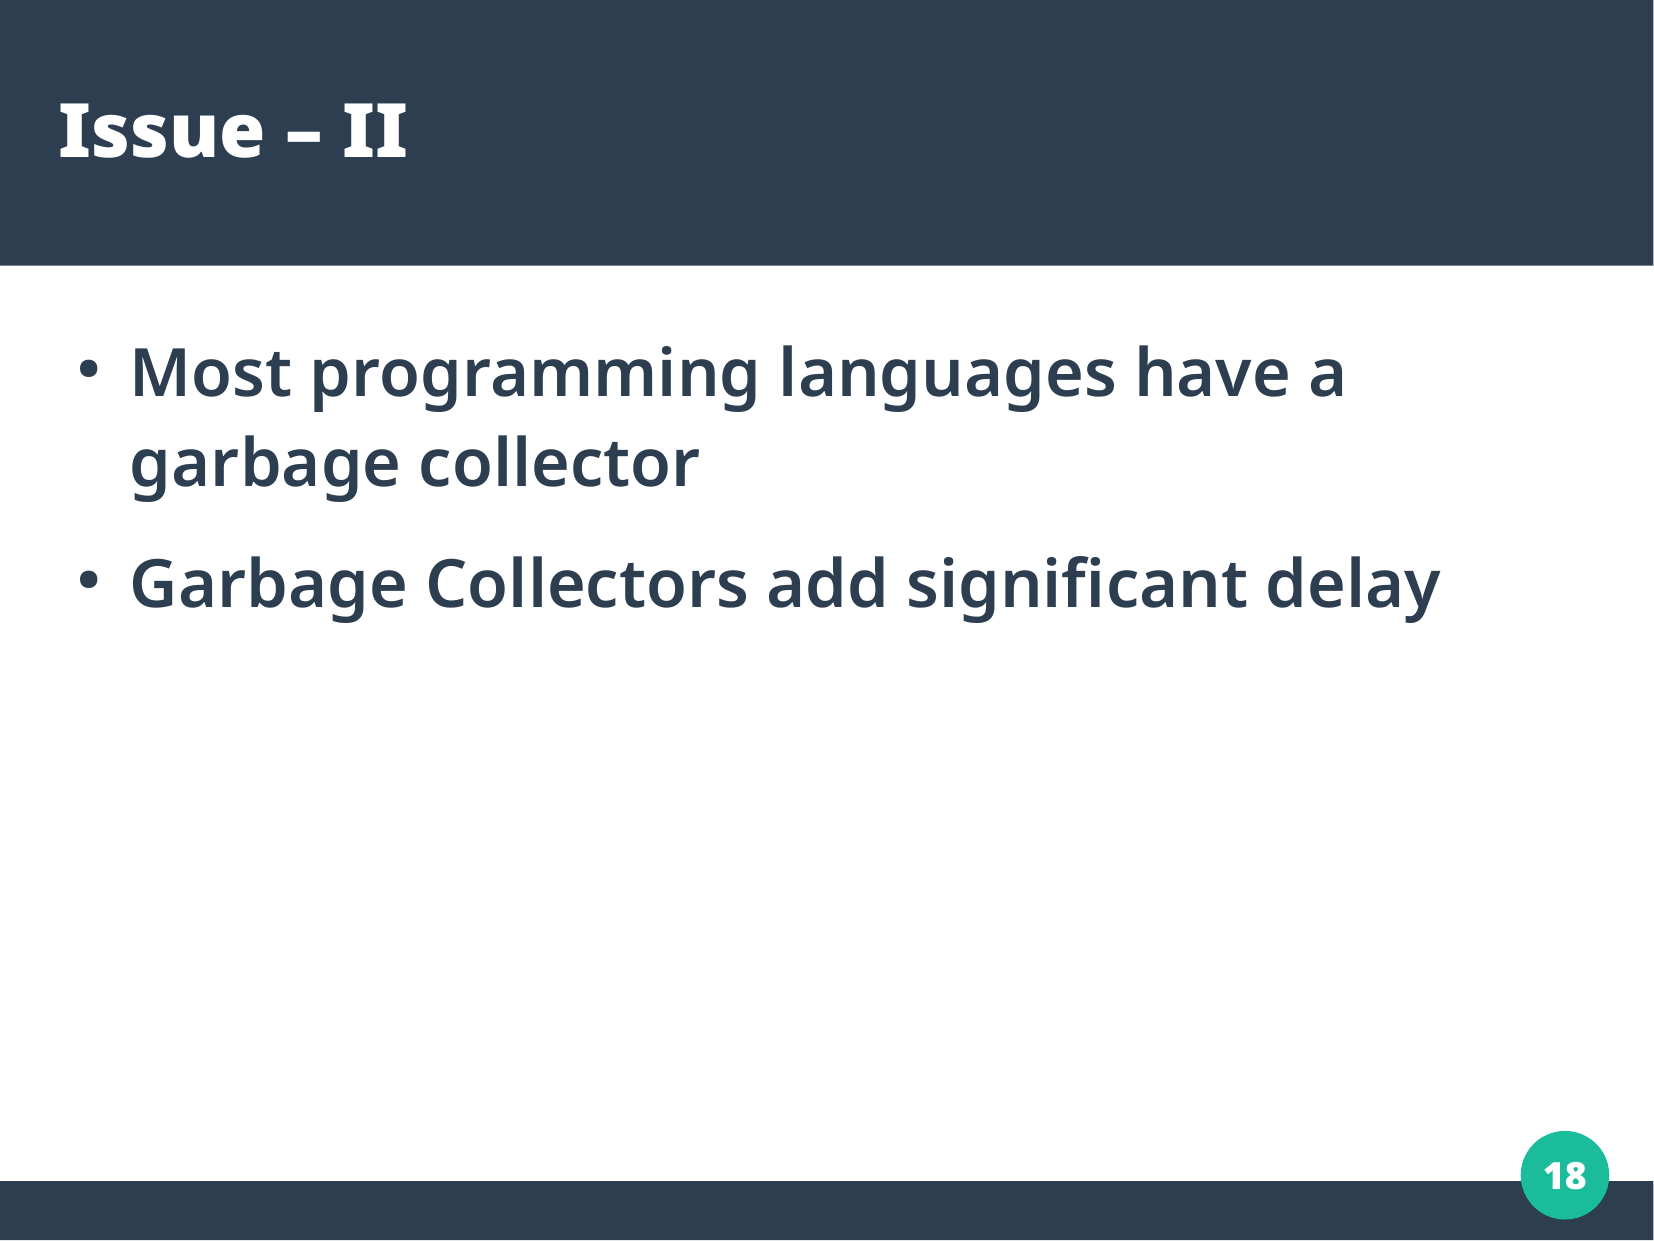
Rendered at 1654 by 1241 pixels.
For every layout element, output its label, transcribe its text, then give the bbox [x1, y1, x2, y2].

list Most programming languages have a garbage collector Garbage Collectors add significant delay [59, 324, 1595, 1152]
title Issue – II [59, 49, 1595, 207]
